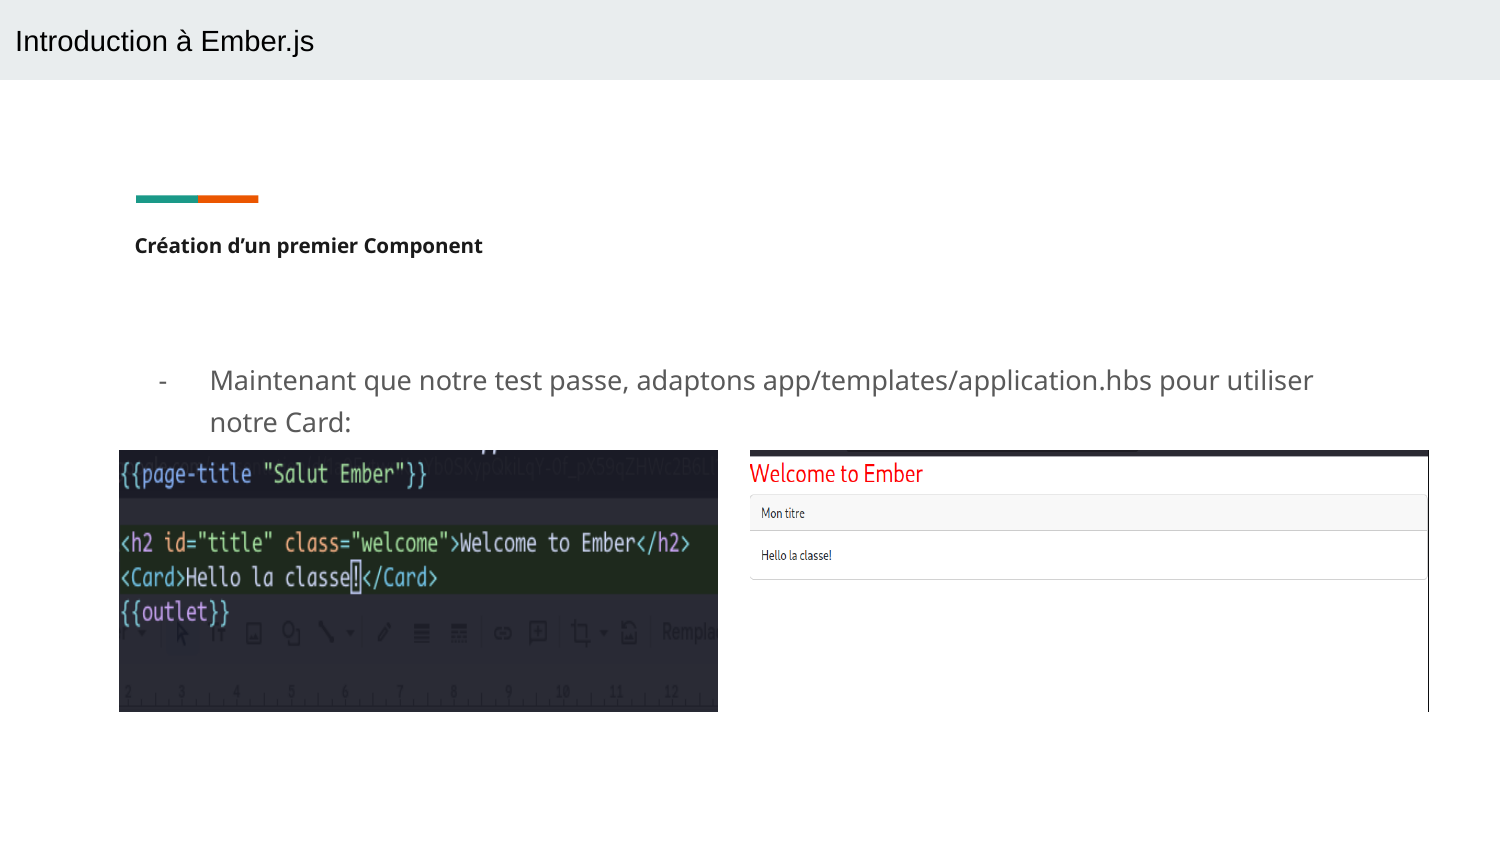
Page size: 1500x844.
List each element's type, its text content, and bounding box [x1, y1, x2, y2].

picture [119, 450, 718, 712]
list Maintenant que notre test passe, adaptons app/templates/application.hbs pour utiliser notre Card: [119, 341, 1381, 712]
title Création d’un premier Component [119, 216, 1381, 305]
picture [750, 450, 1429, 712]
